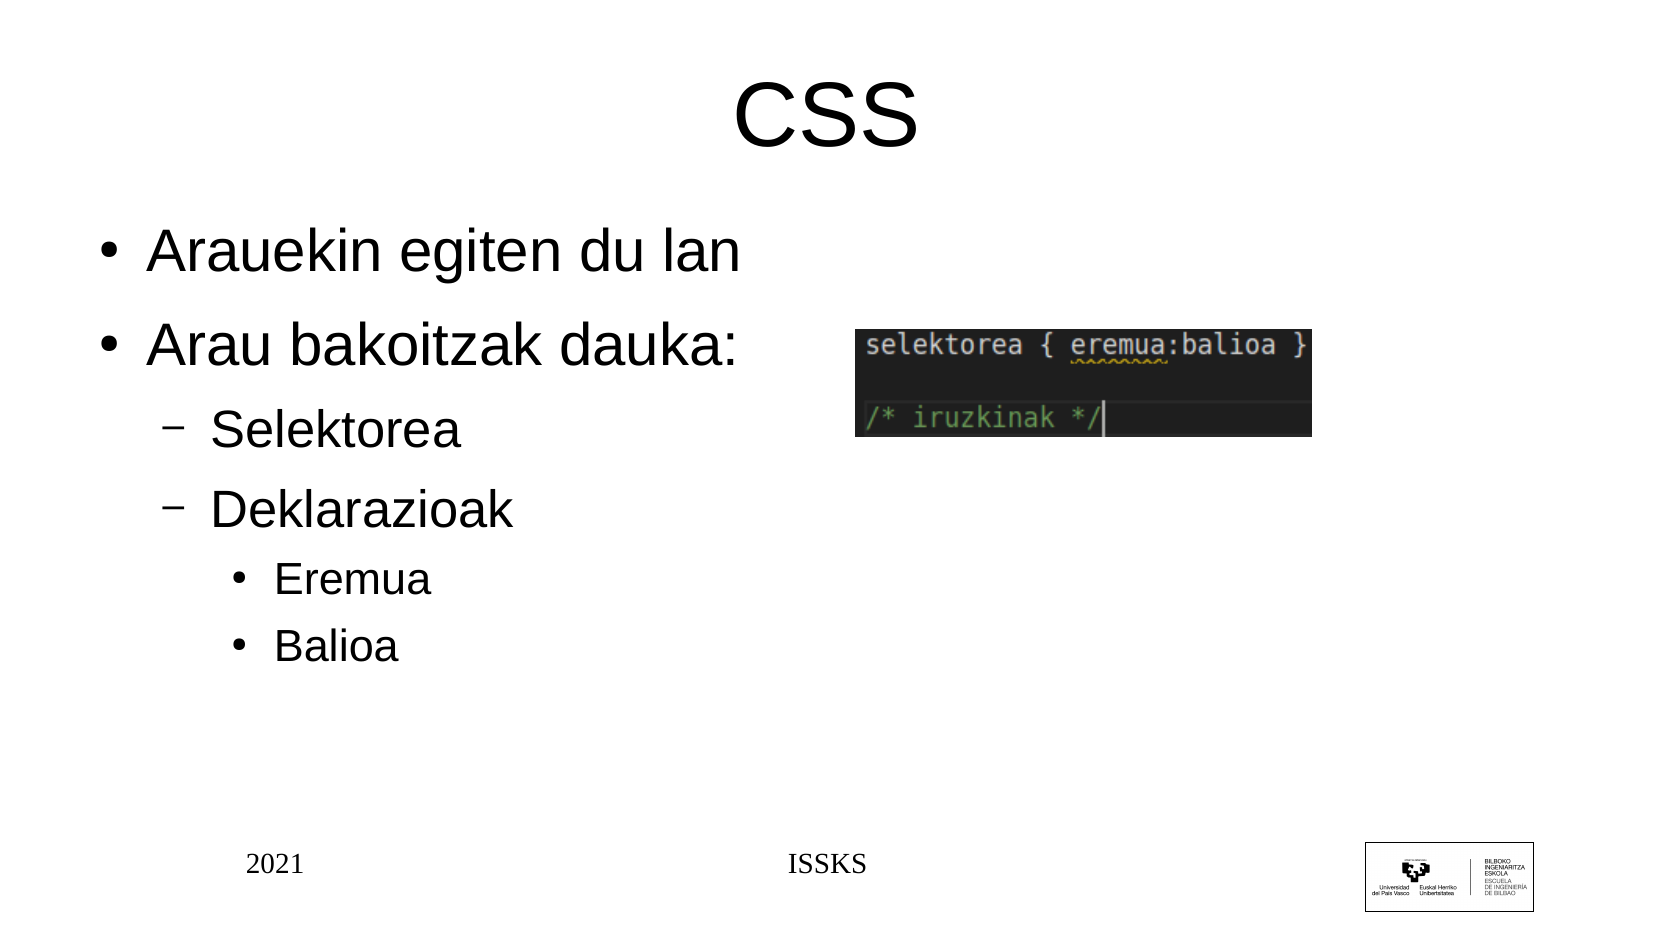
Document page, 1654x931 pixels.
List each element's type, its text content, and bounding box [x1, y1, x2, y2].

picture [1366, 843, 1533, 911]
list Arauekin egiten du lan Arau bakoitzak dauka: Selektorea Deklarazioak Eremua Balioa [82, 217, 796, 758]
picture [855, 329, 1312, 437]
title CSS [82, 37, 1571, 193]
